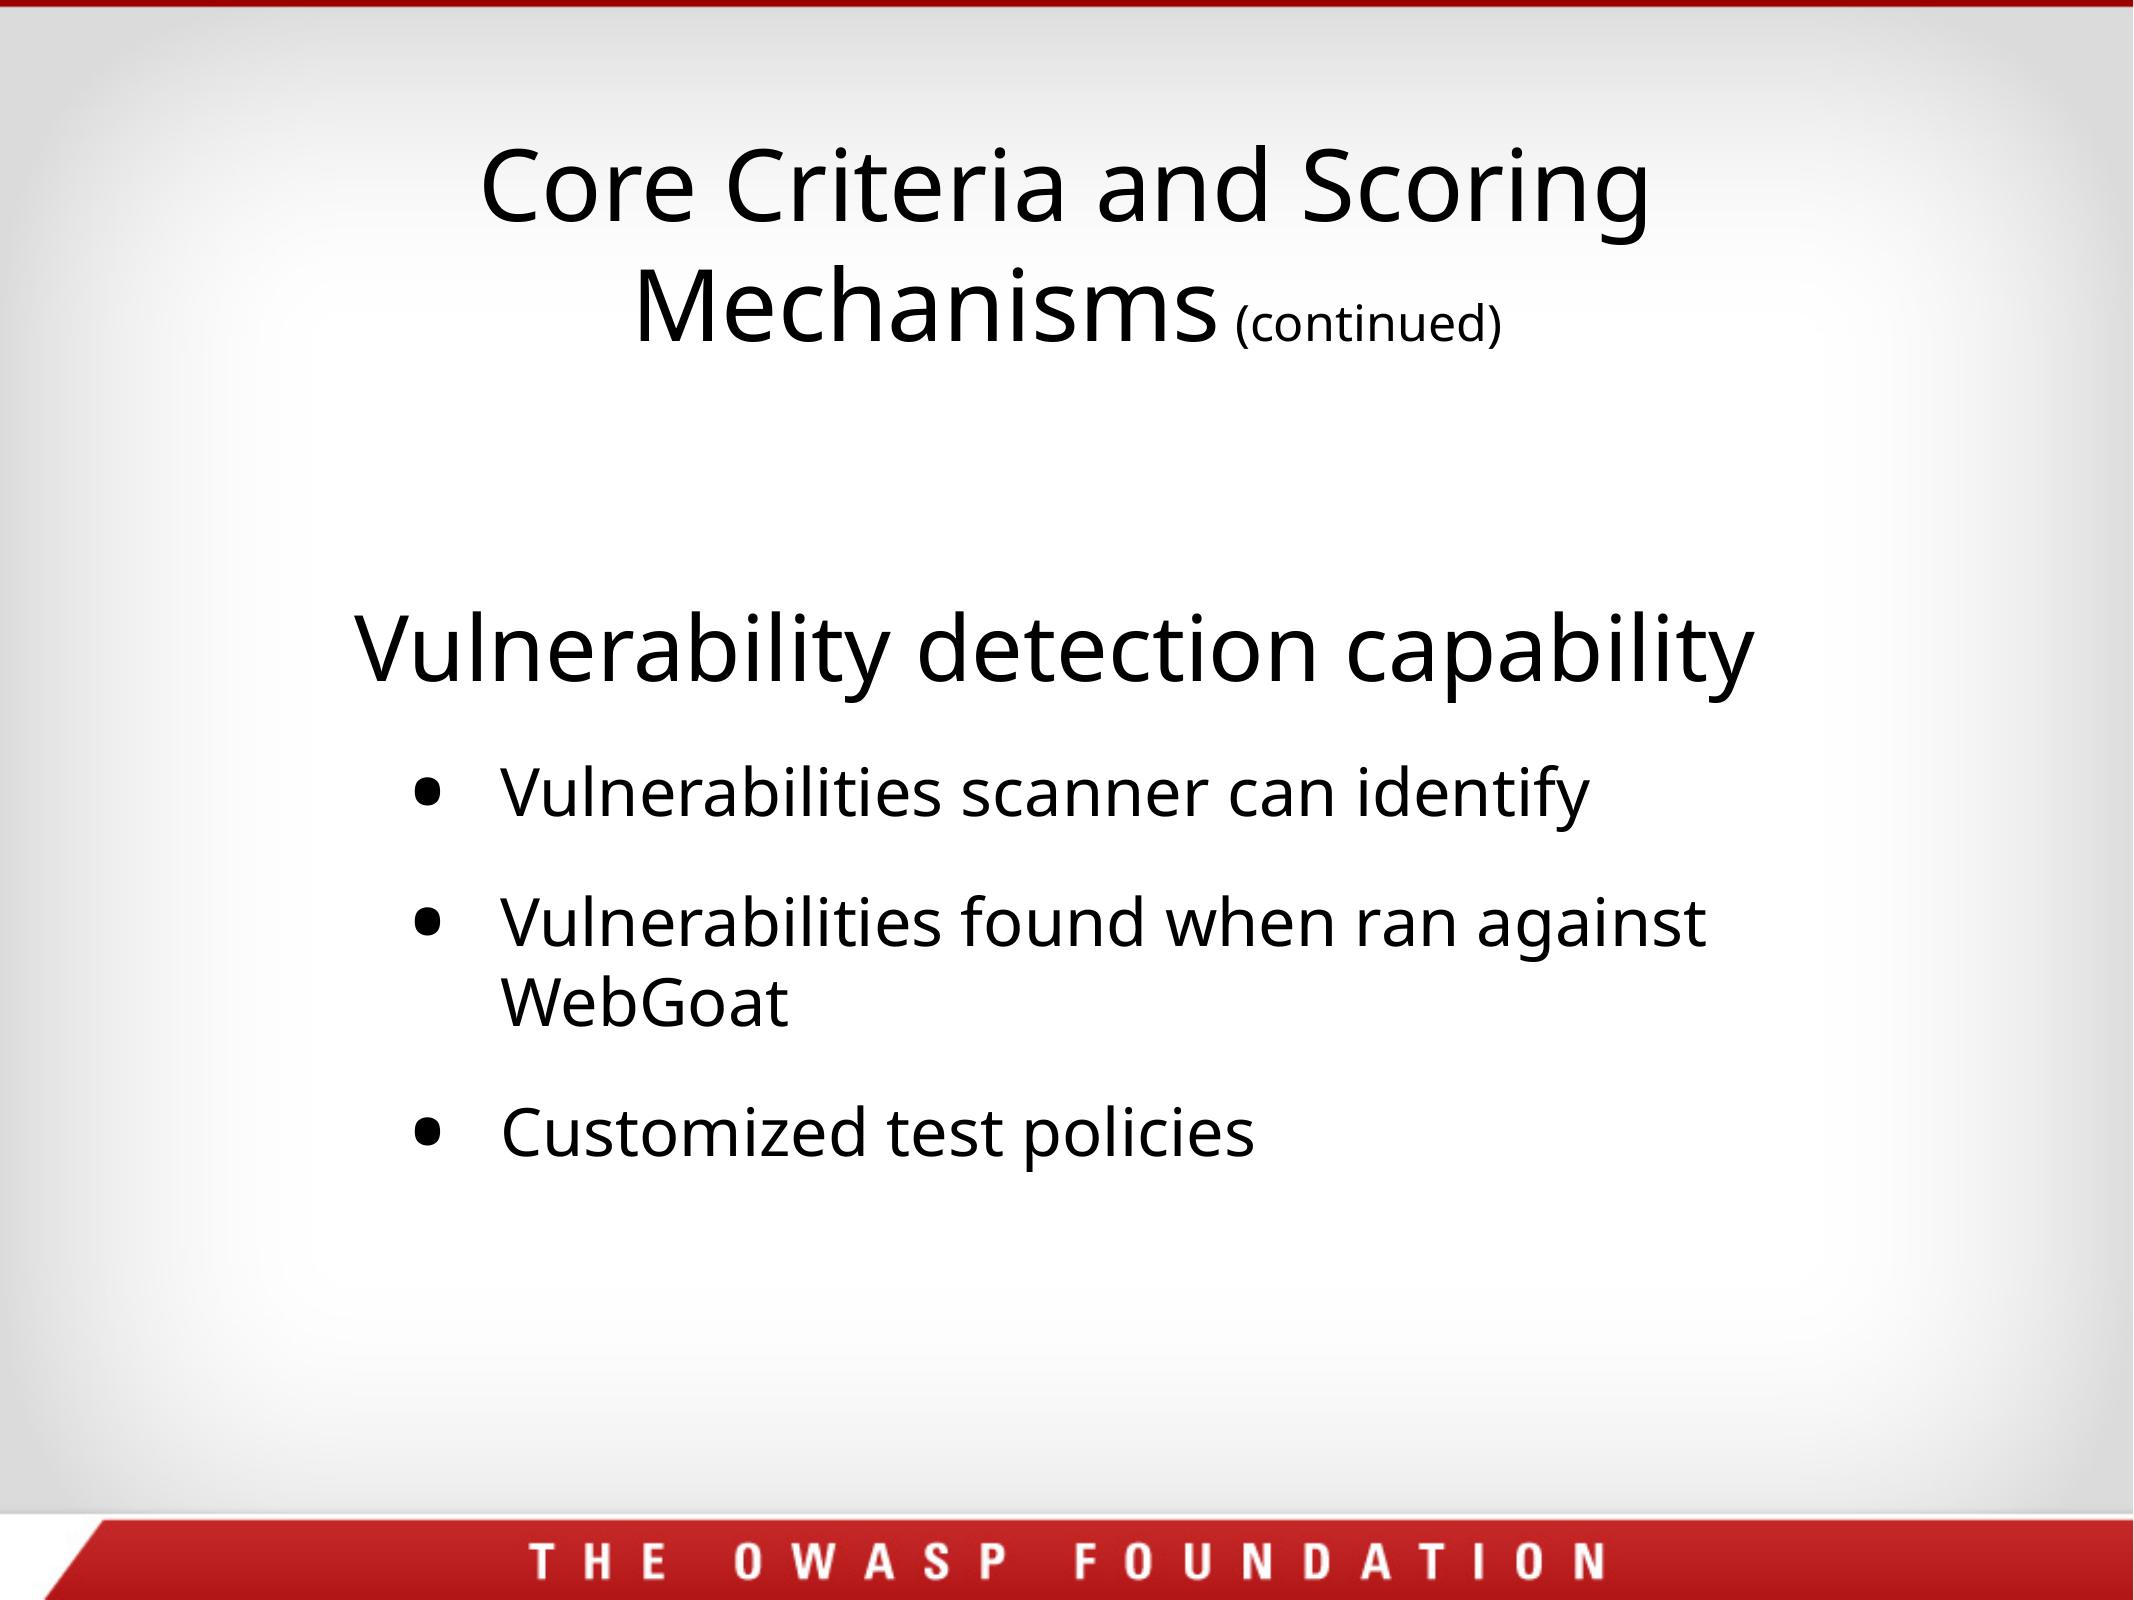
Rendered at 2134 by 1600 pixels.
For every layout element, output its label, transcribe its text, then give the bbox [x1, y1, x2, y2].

list Vulnerability detection capability Vulnerabilities scanner can identify Vulnerabilities found when ran against WebGoat Customized test policies [208, 454, 1925, 1510]
title Core Criteria and Scoring Mechanisms (continued) [208, 22, 1925, 454]
picture [0, 0, 2134, 1600]
